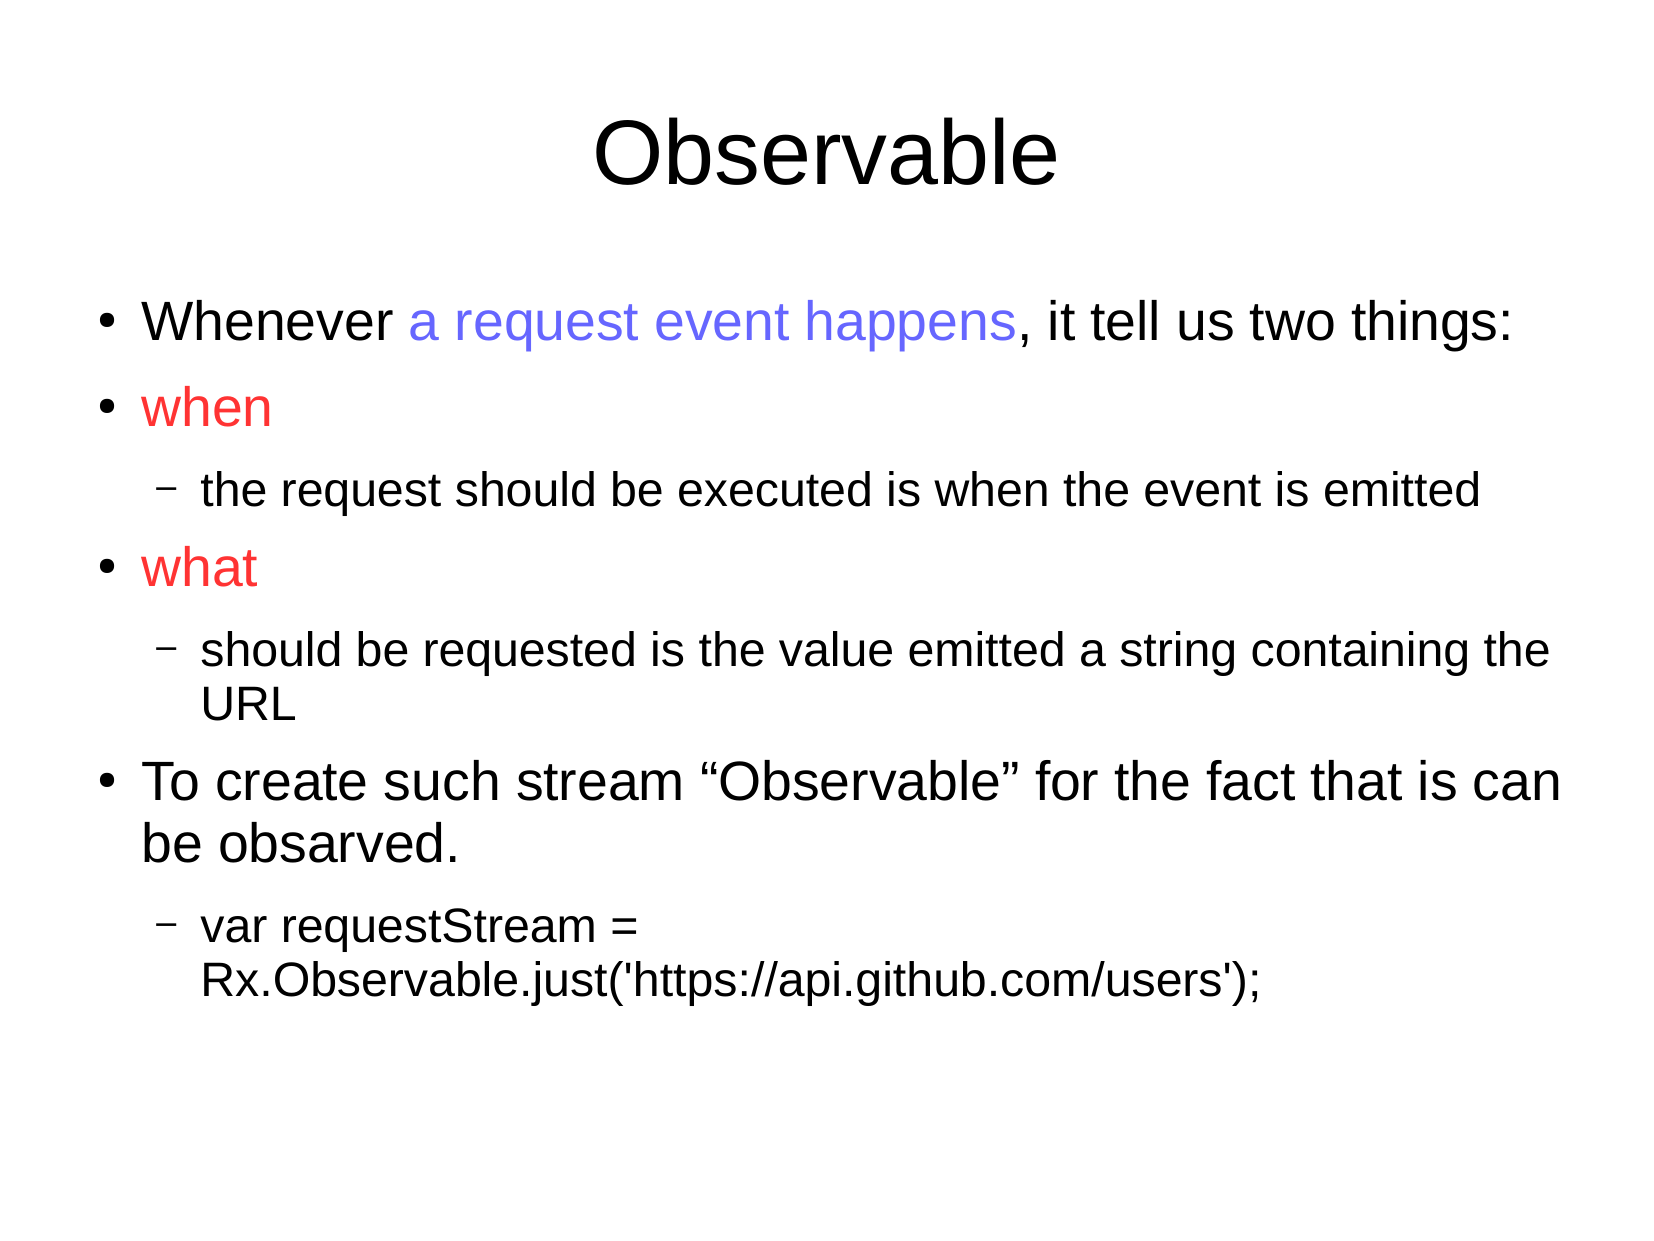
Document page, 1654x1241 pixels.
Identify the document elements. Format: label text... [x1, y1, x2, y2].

list Whenever a request event happens, it tell us two things: when the request should be executed is when the event is emitted what should be requested is the value emitted a string containing the URL To create such stream “Observable” for the fact that is can be obsarved. var requestStream = Rx.Observable.just('https://api.github.com/users'); [82, 290, 1571, 1010]
title Observable [82, 49, 1571, 257]
